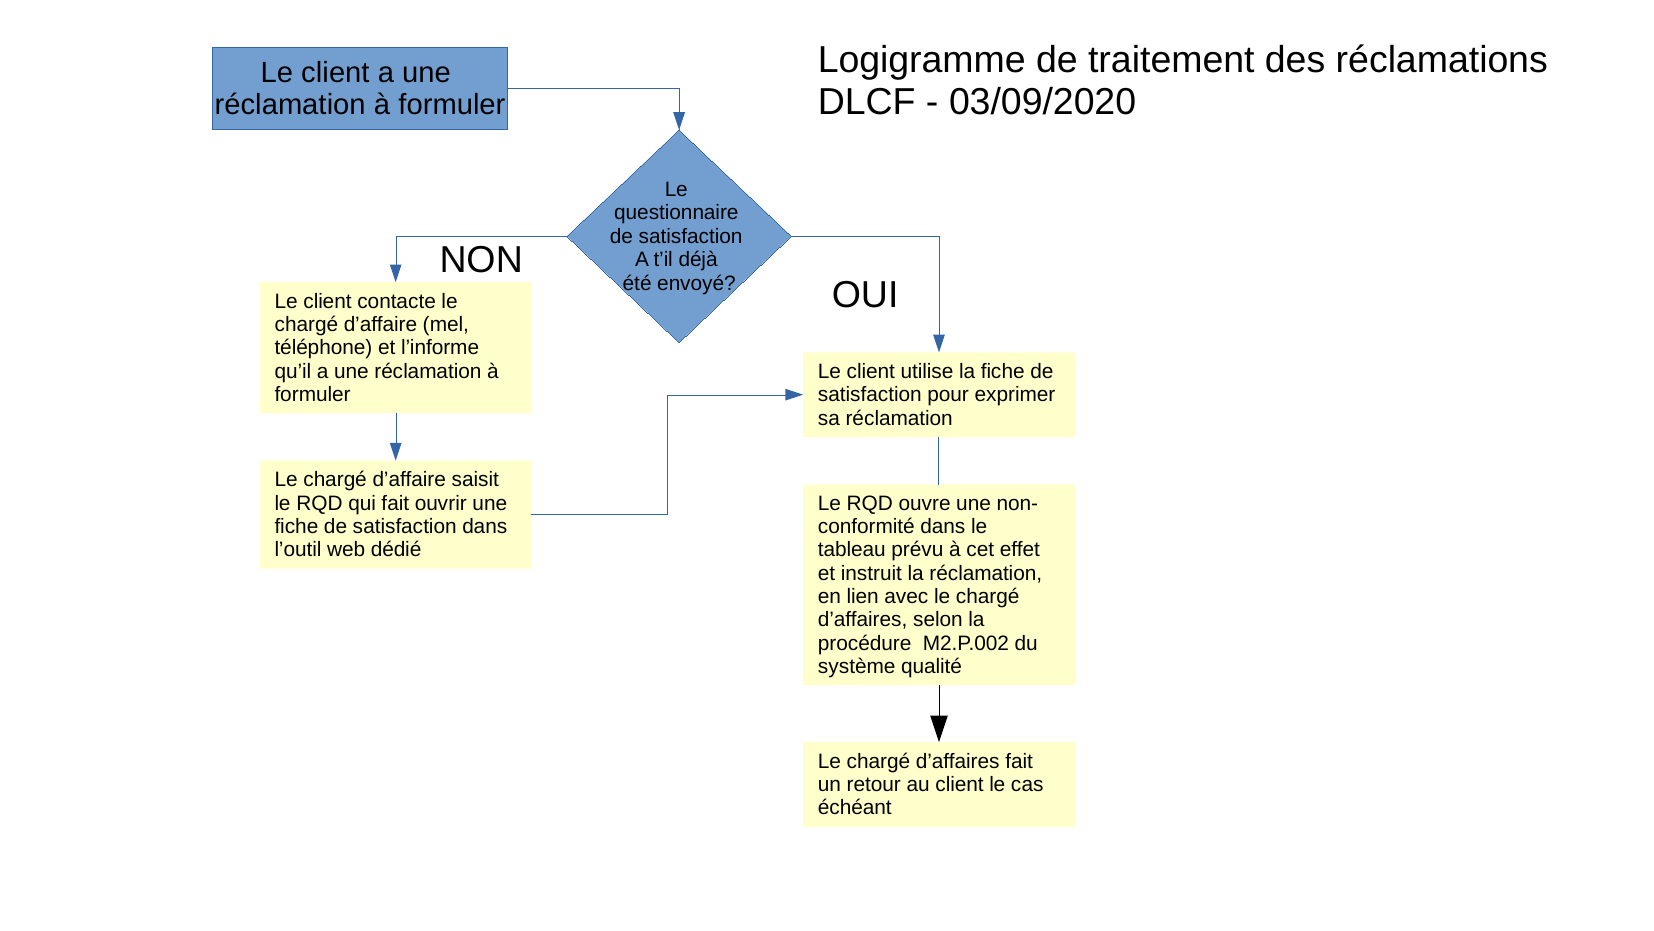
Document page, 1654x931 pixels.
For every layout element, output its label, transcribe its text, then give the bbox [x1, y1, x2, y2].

text_box Le client a une réclamation à formuler [212, 47, 508, 130]
text_box Logigramme de traitement des réclamations DLCF - 03/09/2020 [803, 31, 1619, 130]
text_box Le chargé d’affaire saisit le RQD qui fait ouvrir une fiche de satisfaction dans l’outil web dédié [259, 460, 532, 569]
text_box Le client utilise la fiche de satisfaction pour exprimer sa réclamation [803, 352, 1075, 438]
text_box Le client contacte le chargé d’affaire (mel, téléphone) et l’informe qu’il a une réclamation à formuler [259, 282, 532, 414]
text_box Le chargé d’affaires fait un retour au client le cas échéant [803, 742, 1075, 827]
text_box Le questionnaire de satisfaction A t’il déjà été envoyé? [567, 130, 792, 343]
text_box Le RQD ouvre une non-conformité dans le tableau prévu à cet effet et instruit la réclamation, en lien avec le chargé d’affaires, selon la procédure M2.P.002 du système qualité [803, 484, 1075, 686]
